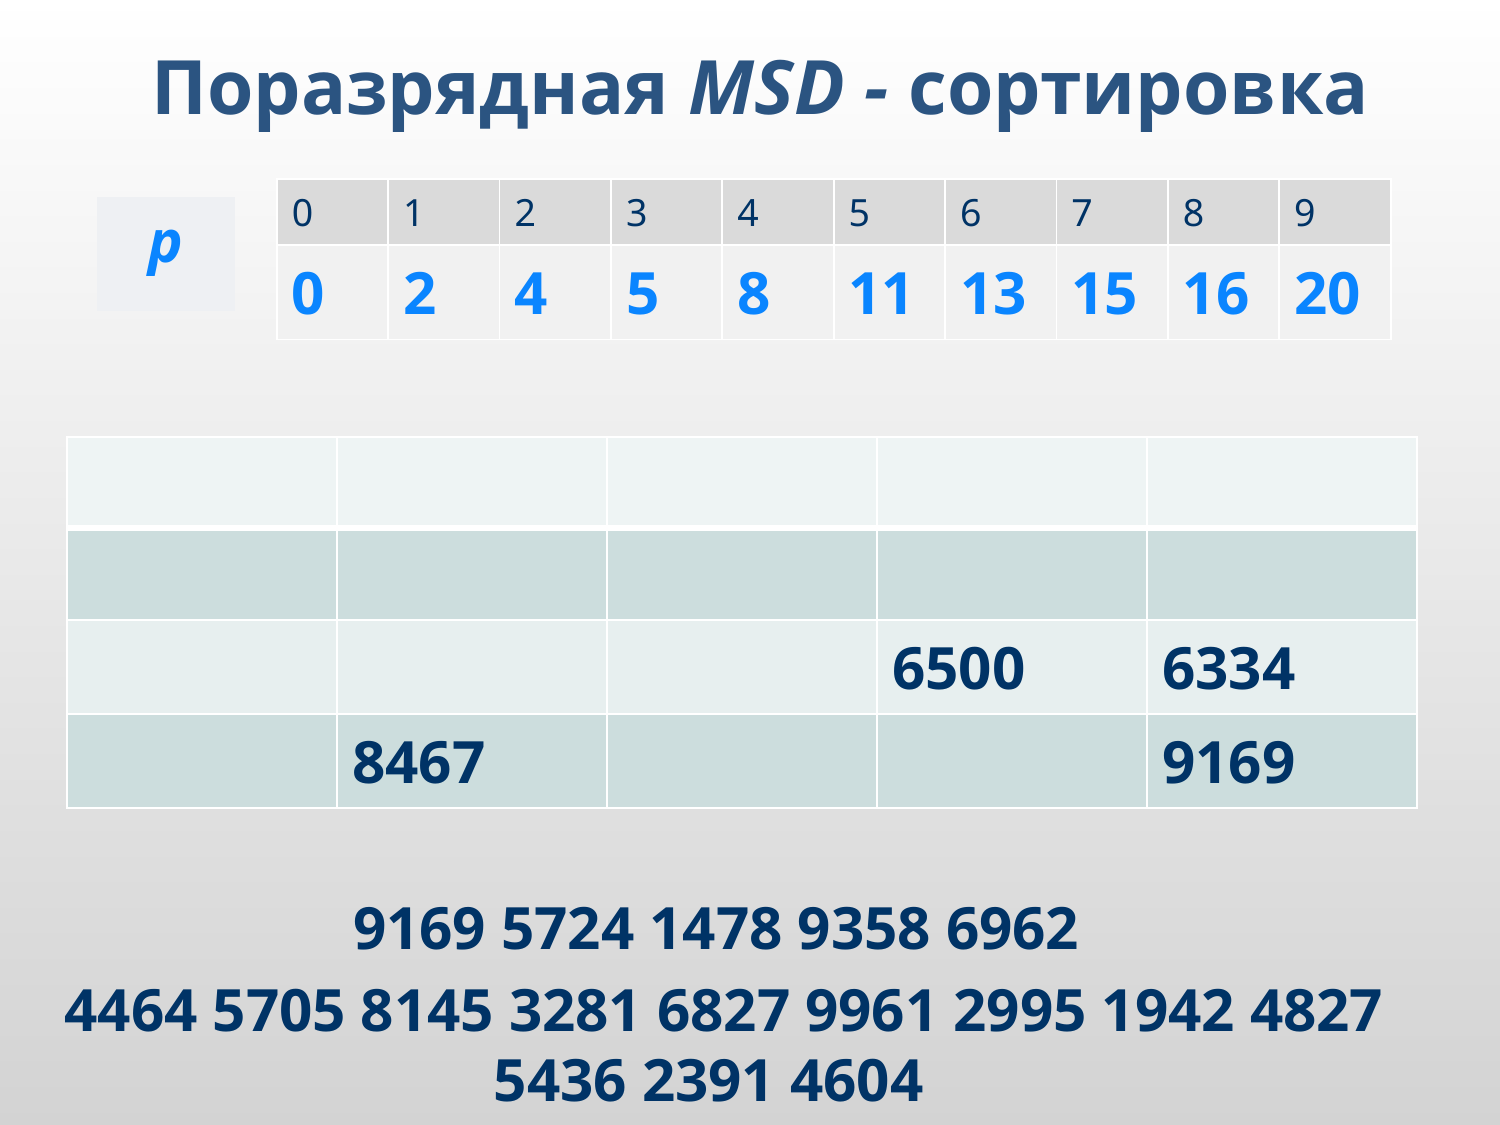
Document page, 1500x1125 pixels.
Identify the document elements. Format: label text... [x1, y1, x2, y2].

table_header [338, 438, 606, 525]
table_header 0 [278, 180, 387, 244]
table_cell 4 [500, 246, 610, 339]
table_cell 6334 [1148, 621, 1416, 713]
table_cell [608, 621, 876, 713]
table_cell 15 [1057, 246, 1167, 339]
table_cell 20 [1280, 246, 1390, 339]
table_cell [1148, 531, 1416, 619]
table_cell 9169 [1148, 715, 1416, 807]
table_header 2 [500, 180, 610, 244]
table_cell 13 [946, 246, 1056, 339]
table_cell [878, 715, 1146, 807]
table_header [68, 438, 336, 525]
table_cell [608, 715, 876, 807]
table_cell [68, 715, 336, 807]
table_cell 0 [278, 246, 387, 339]
table_header [878, 438, 1146, 525]
table_cell 2 [389, 246, 499, 339]
table_cell [68, 531, 336, 619]
table_cell 8 [723, 246, 833, 339]
table_cell [878, 531, 1146, 619]
table_cell [338, 531, 606, 619]
table_cell [68, 621, 336, 713]
table_cell 11 [835, 246, 944, 339]
table_header 1 [389, 180, 499, 244]
text_box 9169 5724 1478 9358 6962 4464 5705 8145 3281 6827 9961 2995 1942 4827 5436 2391 4604 [0, 883, 1433, 1121]
table_header 8 [1169, 180, 1278, 244]
table_cell 8467 [338, 715, 606, 807]
table_cell [338, 621, 606, 713]
table_header 7 [1057, 180, 1167, 244]
table_header 3 [612, 180, 721, 244]
table_header 6 [946, 180, 1056, 244]
table_header [608, 438, 876, 525]
text_box Поразрядная MSD - сортировка [85, 47, 1436, 123]
table_header [1148, 438, 1416, 525]
table_header 4 [723, 180, 833, 244]
table_cell 5 [612, 246, 721, 339]
table_cell [608, 531, 876, 619]
text_box p [97, 197, 235, 311]
table_cell 6500 [878, 621, 1146, 713]
table_header 9 [1280, 180, 1390, 244]
table_header 5 [835, 180, 944, 244]
table_cell 16 [1169, 246, 1278, 339]
